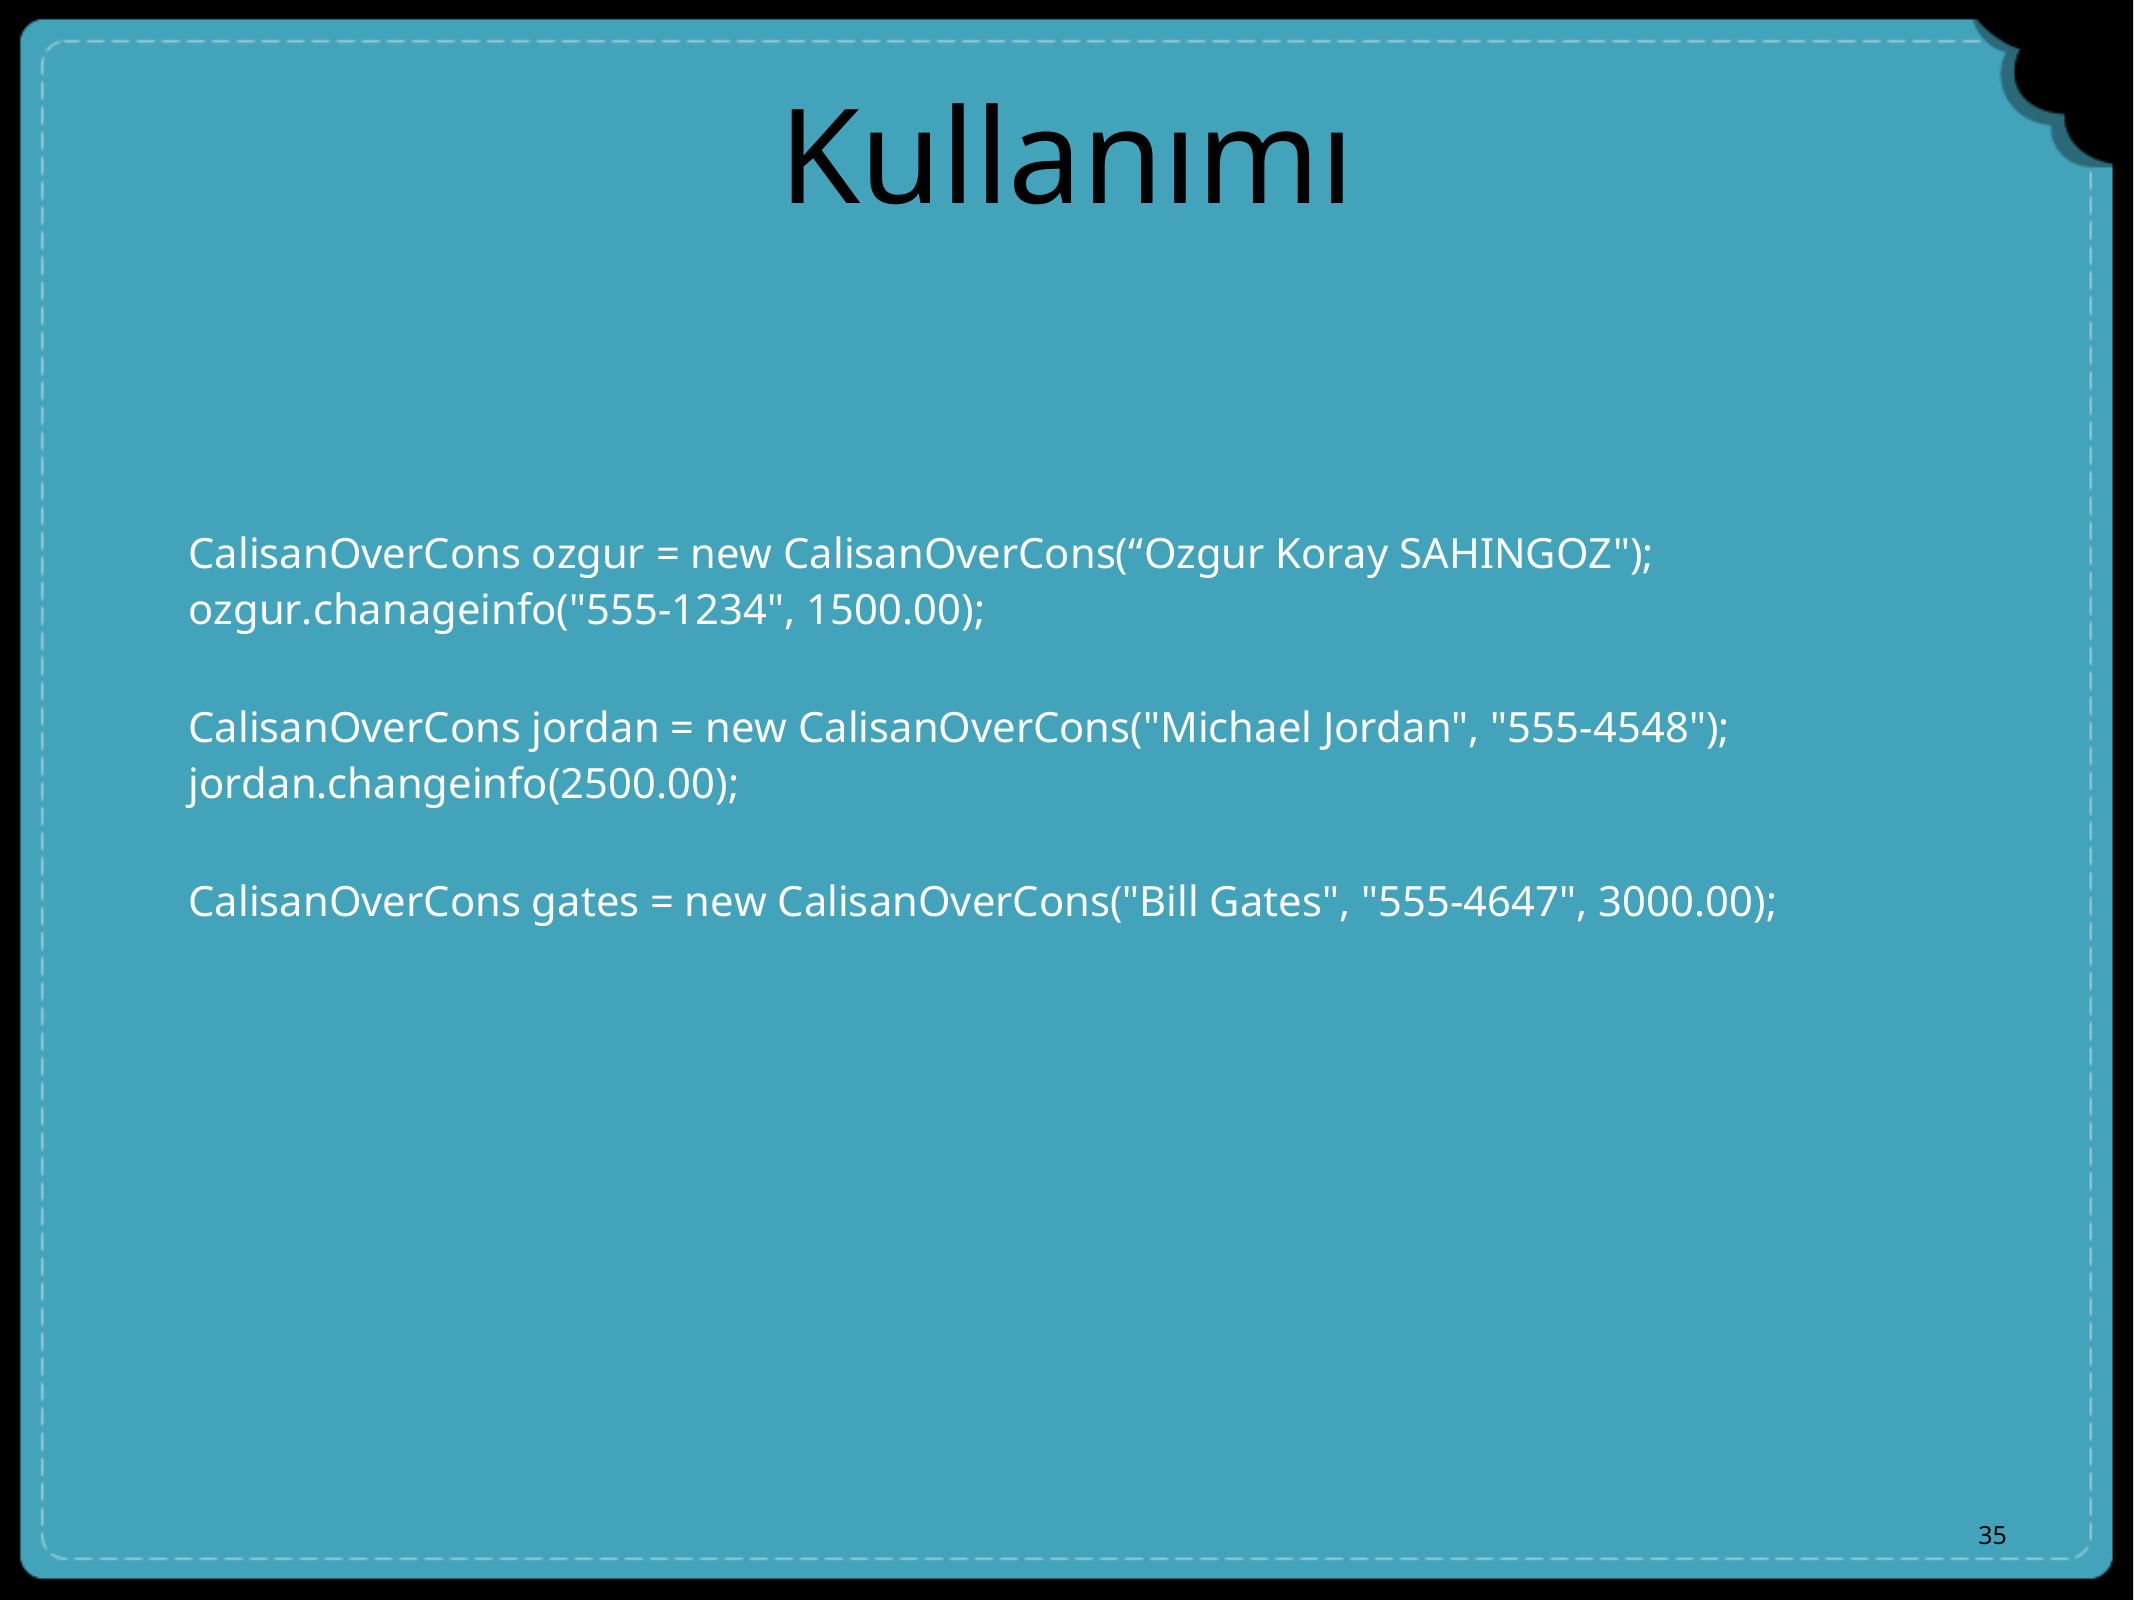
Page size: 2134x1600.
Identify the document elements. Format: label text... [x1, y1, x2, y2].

title Kullanımı [106, 64, 2027, 311]
picture [0, 0, 2134, 1600]
text_box CalisanOverCons ozgur = new CalisanOverCons(“Ozgur Koray SAHINGOZ"); ozgur.chanageinfo("555-1234", 1500.00); CalisanOverCons jordan = new CalisanOverCons("Michael Jordan", "555-4548"); jordan.changeinfo(2500.00); CalisanOverCons gates = new CalisanOverCons("Bill Gates", "555-4647", 3000.00); [173, 525, 2063, 933]
